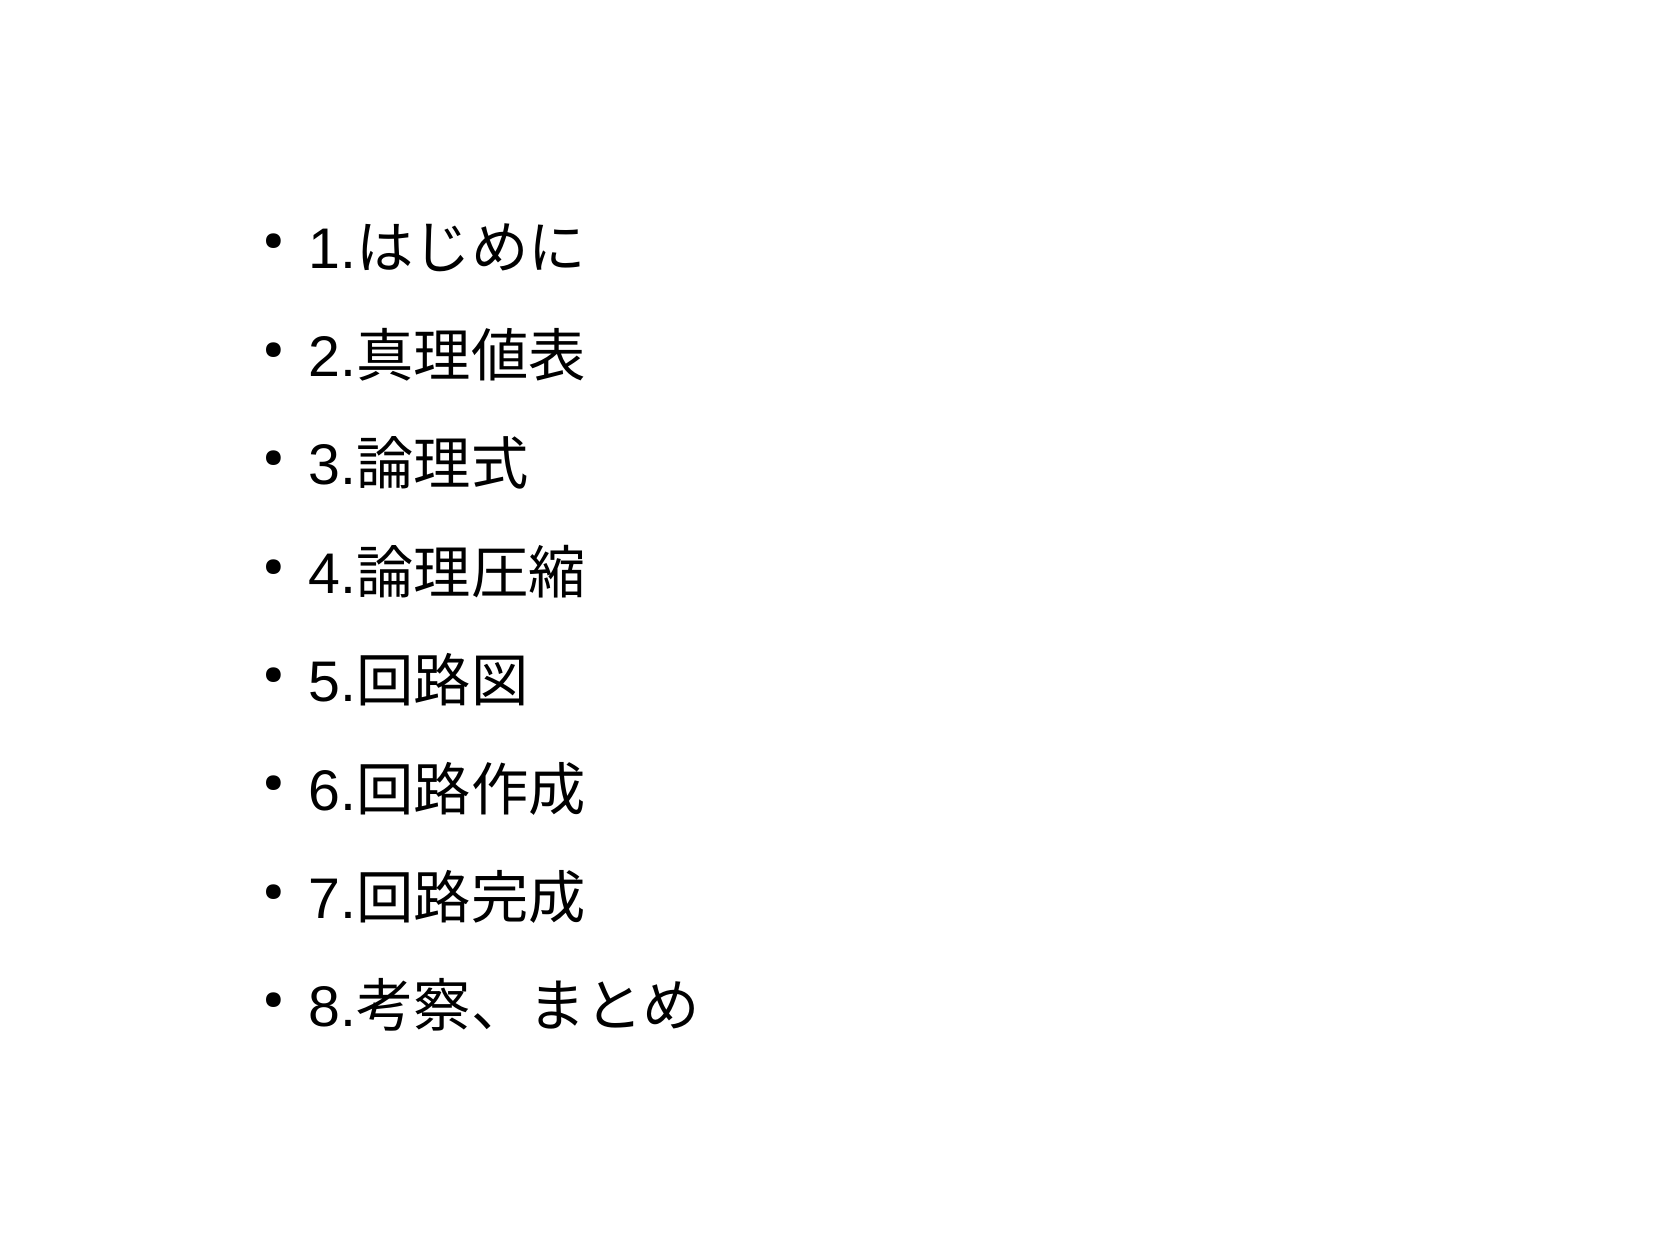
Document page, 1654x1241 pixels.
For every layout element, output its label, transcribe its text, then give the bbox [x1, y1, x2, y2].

list 1.はじめに 2.真理値表 3.論理式 4.論理圧縮 5.回路図 6.回路作成 7.回路完成 8.考察、まとめ [248, 201, 1554, 1046]
